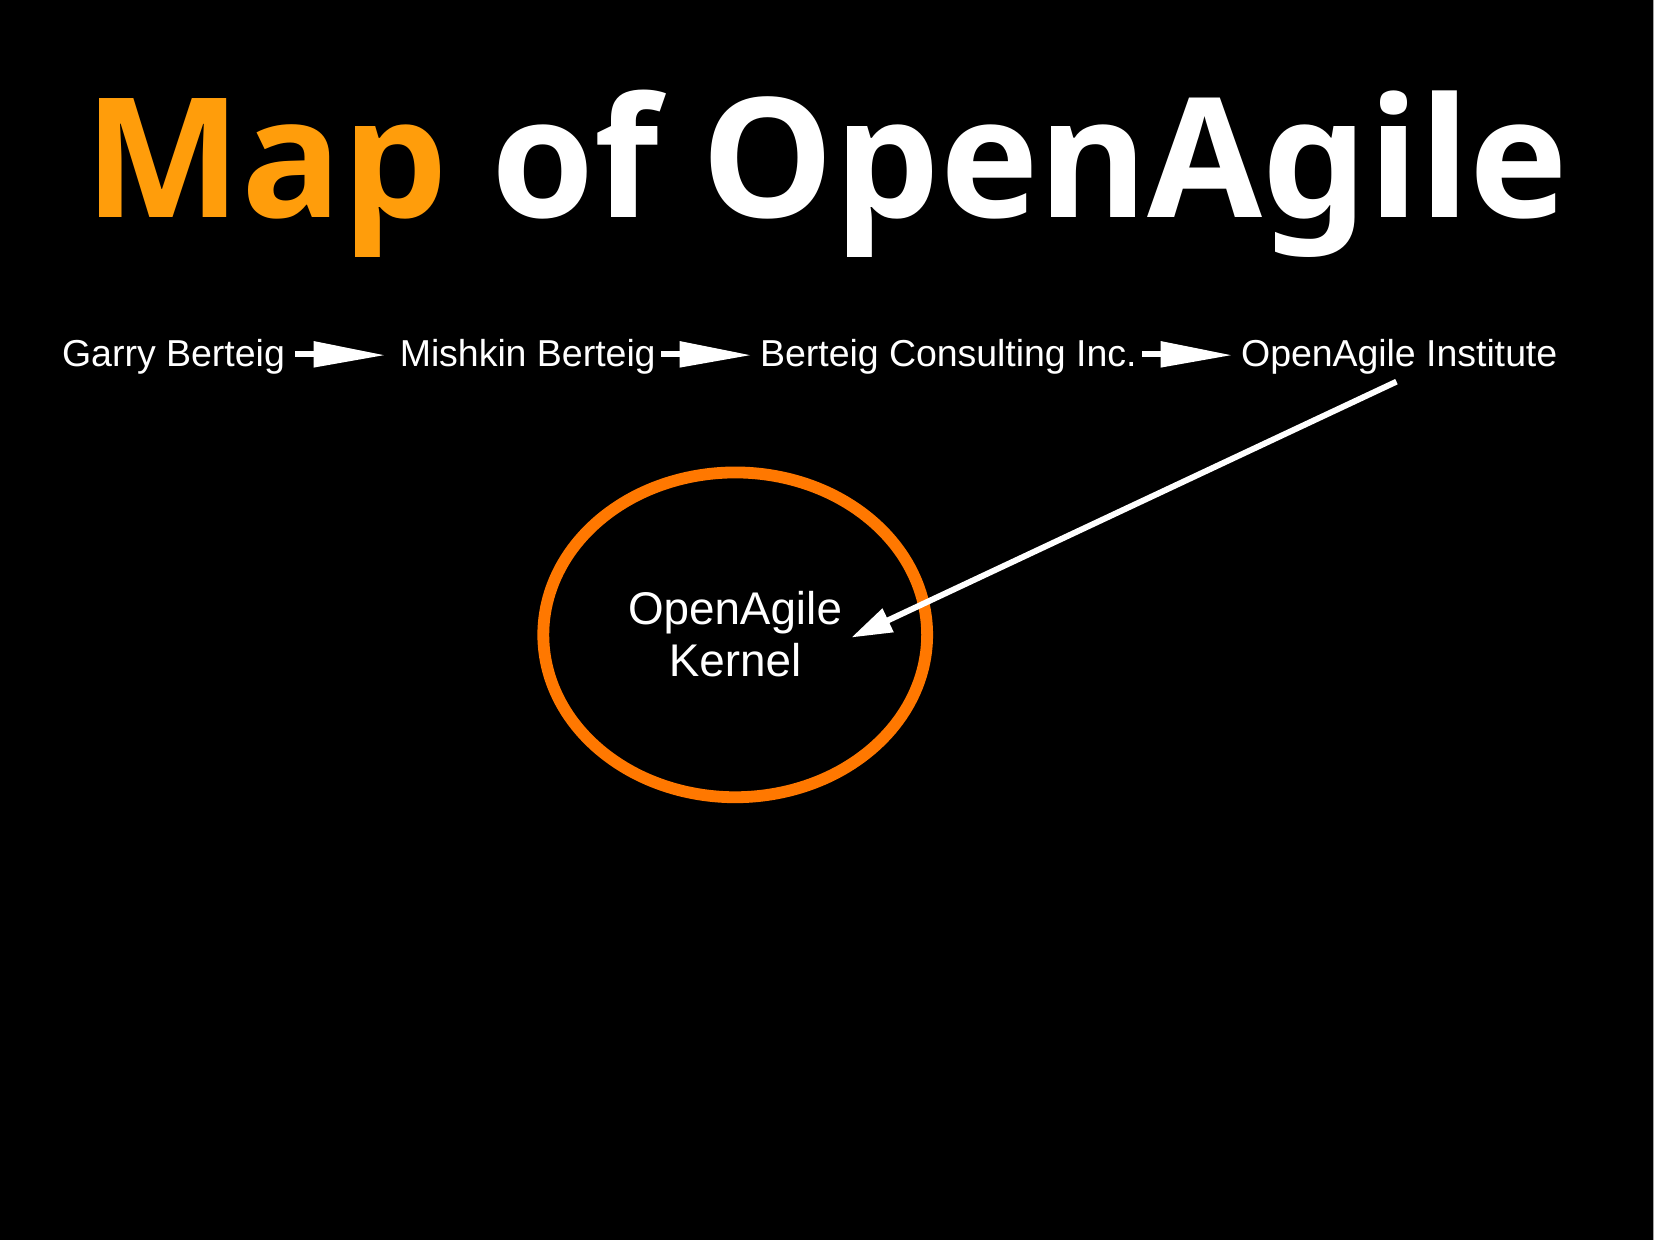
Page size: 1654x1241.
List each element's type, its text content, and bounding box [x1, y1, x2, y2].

text_box Garry Berteig Mishkin Berteig Berteig Consulting Inc. OpenAgile Institute [47, 324, 1574, 382]
text_box OpenAgile Kernel [543, 472, 928, 798]
title Map of OpenAgile [82, 49, 1571, 257]
